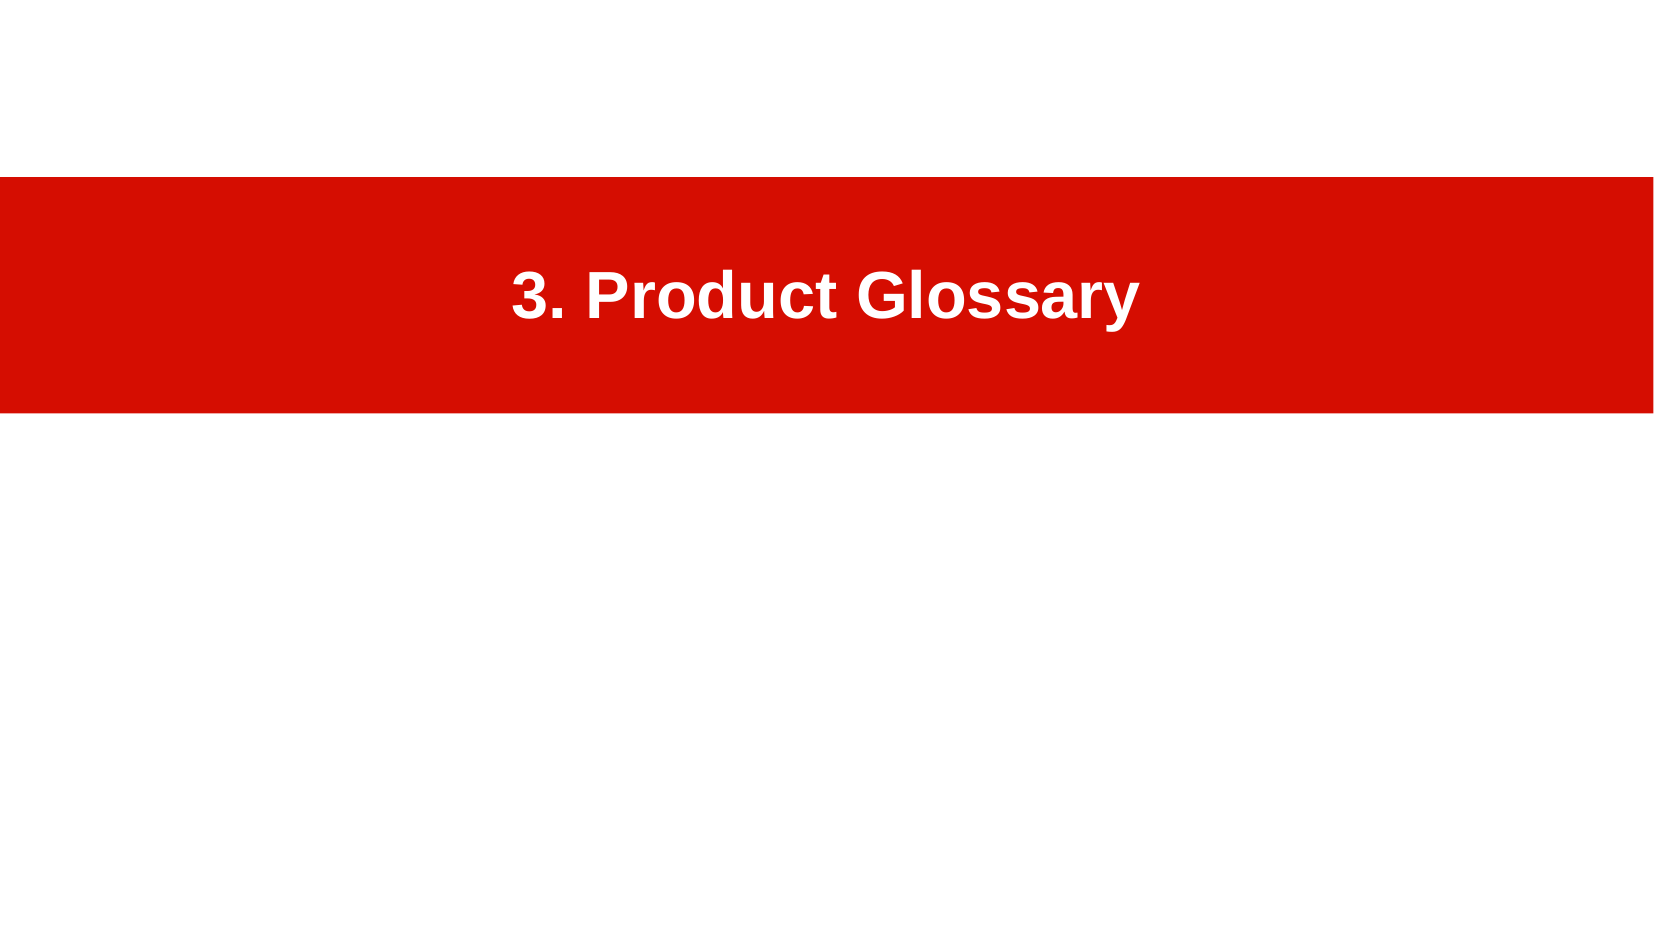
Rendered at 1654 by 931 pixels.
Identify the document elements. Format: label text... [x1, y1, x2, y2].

title 3. Product Glossary [0, 177, 1654, 414]
